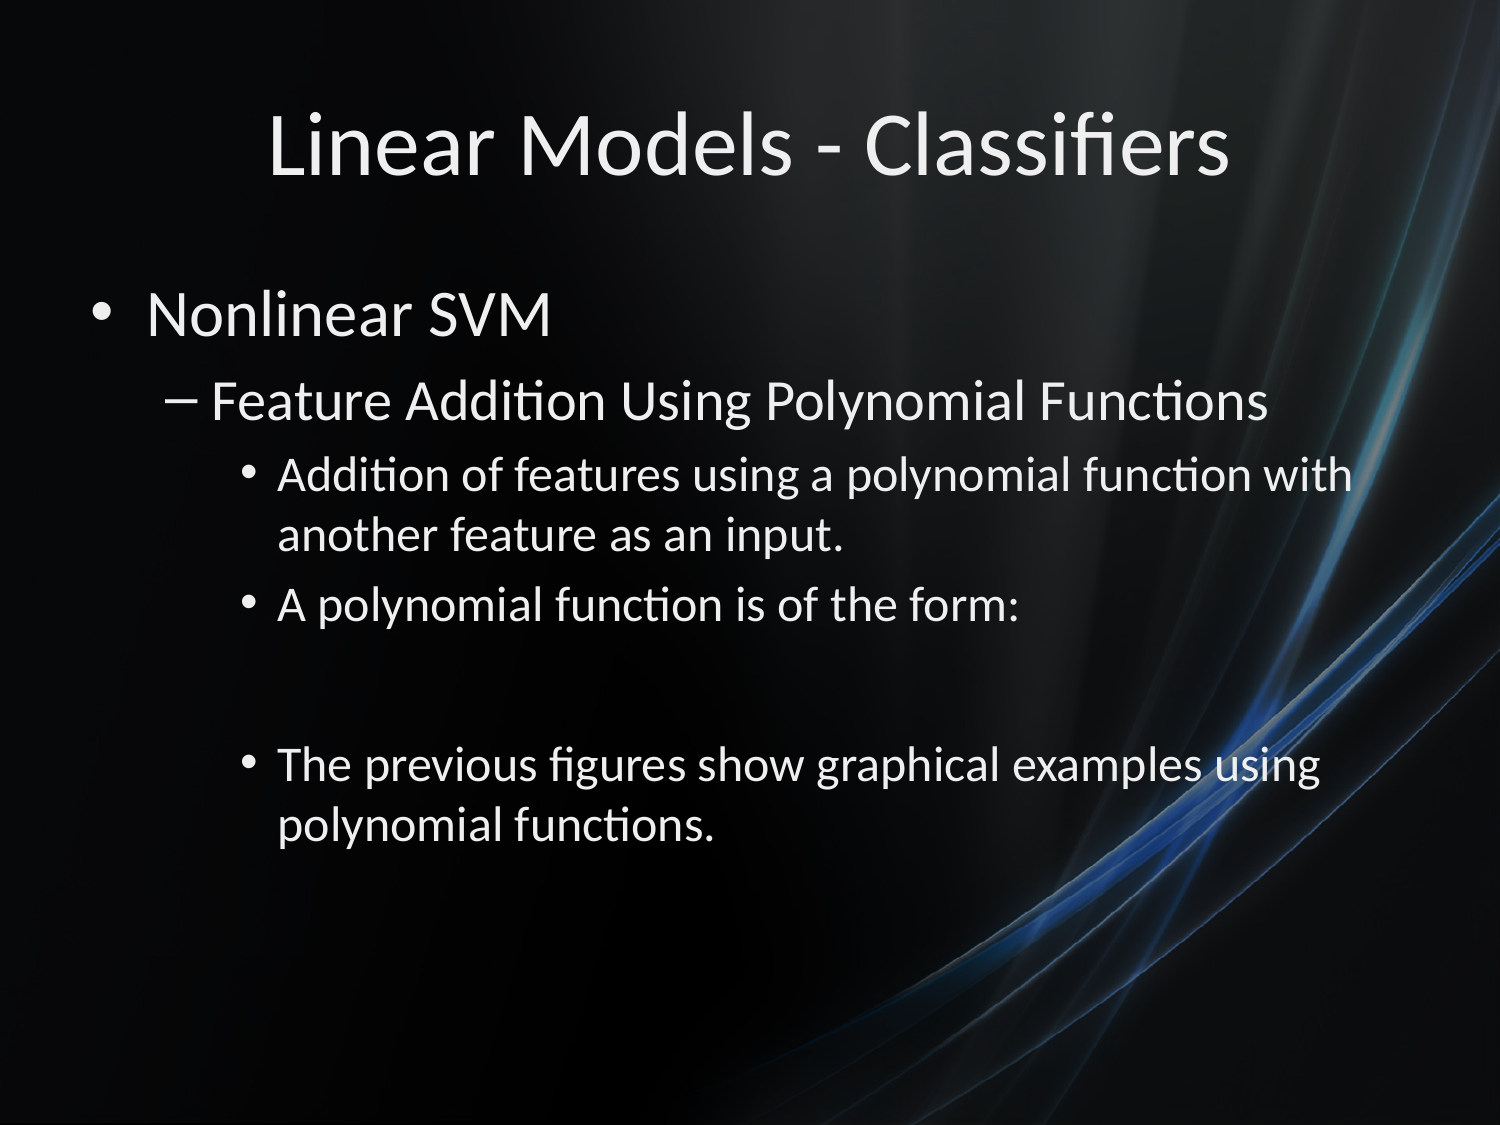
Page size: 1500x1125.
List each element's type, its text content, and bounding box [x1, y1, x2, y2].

picture [0, 0, 1500, 1125]
title Linear Models - Classifiers [75, 45, 1425, 233]
list Nonlinear SVM Feature Addition Using Polynomial Functions Addition of features using a polynomial function with another feature as an input. A polynomial function is of the form: The previous figures show graphical examples using polynomial functions. [75, 262, 1425, 1005]
